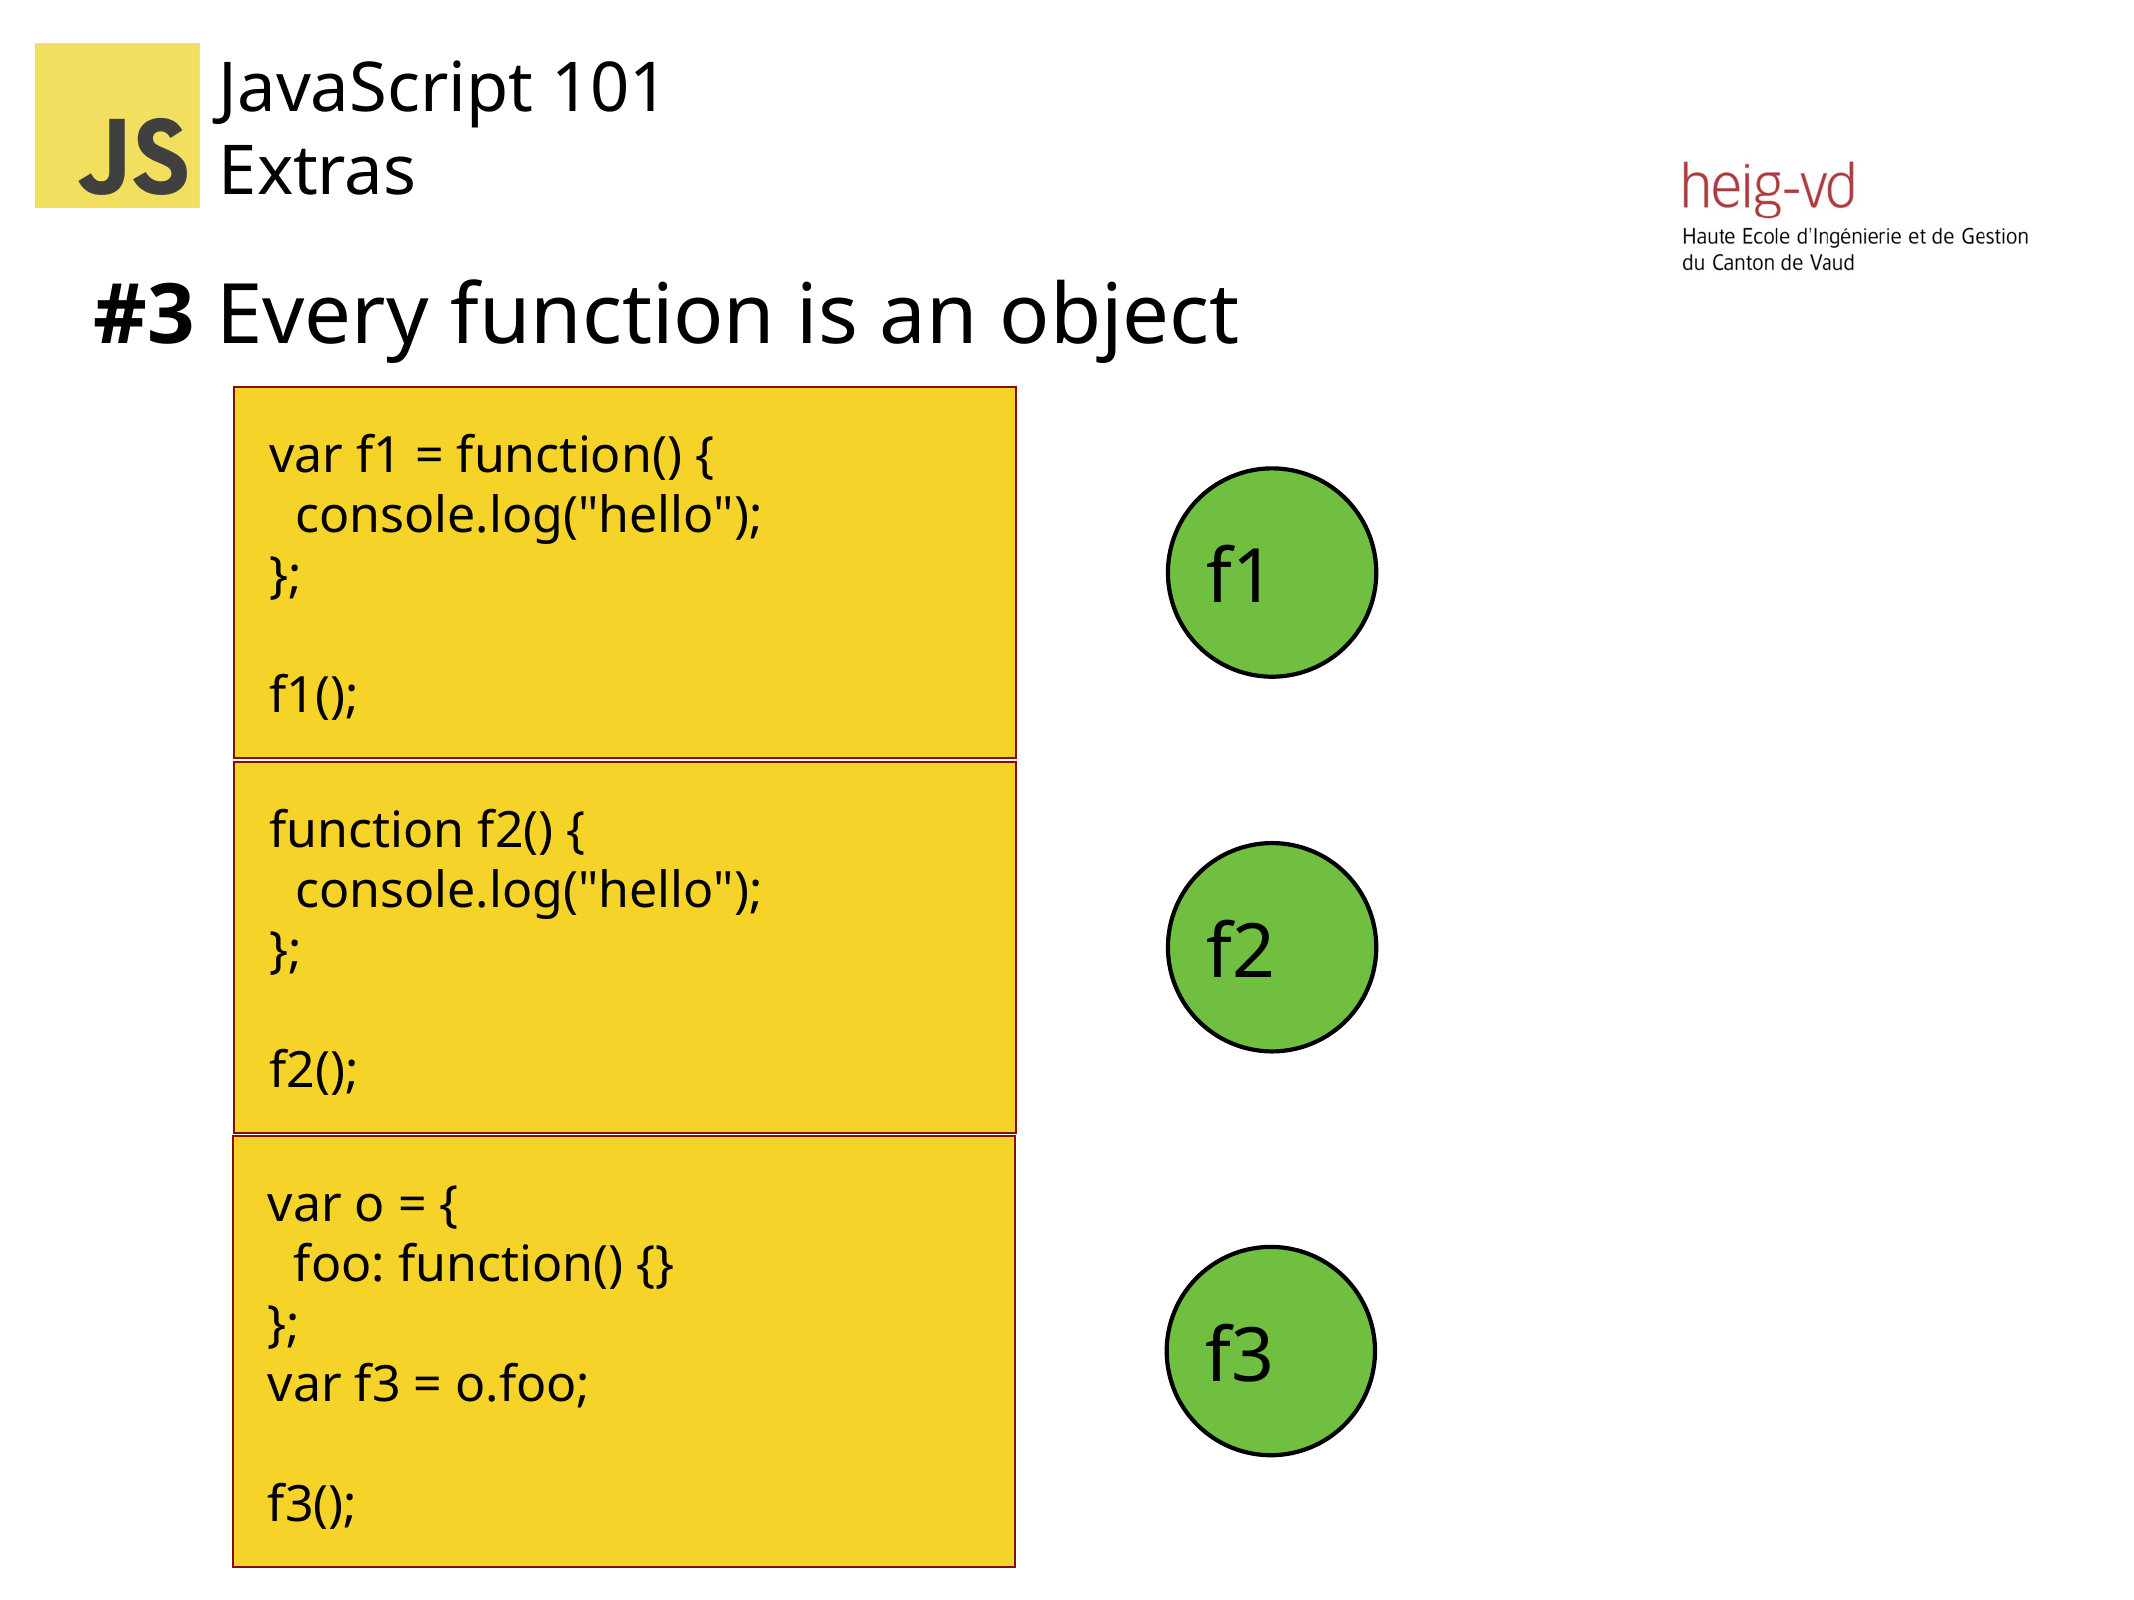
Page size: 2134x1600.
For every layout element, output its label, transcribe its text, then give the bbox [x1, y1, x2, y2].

text_box f3 [1166, 1246, 1376, 1456]
text_box var o = { foo: function() {} }; var f3 = o.foo; f3(); [232, 1135, 1015, 1567]
text_box #3 Every function is an object [85, 252, 1250, 369]
text_box function f2() { console.log("hello"); }; f2(); [233, 761, 1017, 1133]
text_box f2 [1167, 843, 1377, 1052]
text_box var f1 = function() { console.log("hello"); }; f1(); [233, 387, 1017, 759]
picture [35, 43, 200, 208]
text_box JavaScript 101 Extras [210, 34, 1299, 217]
picture [1672, 149, 2036, 284]
text_box f1 [1167, 468, 1377, 677]
